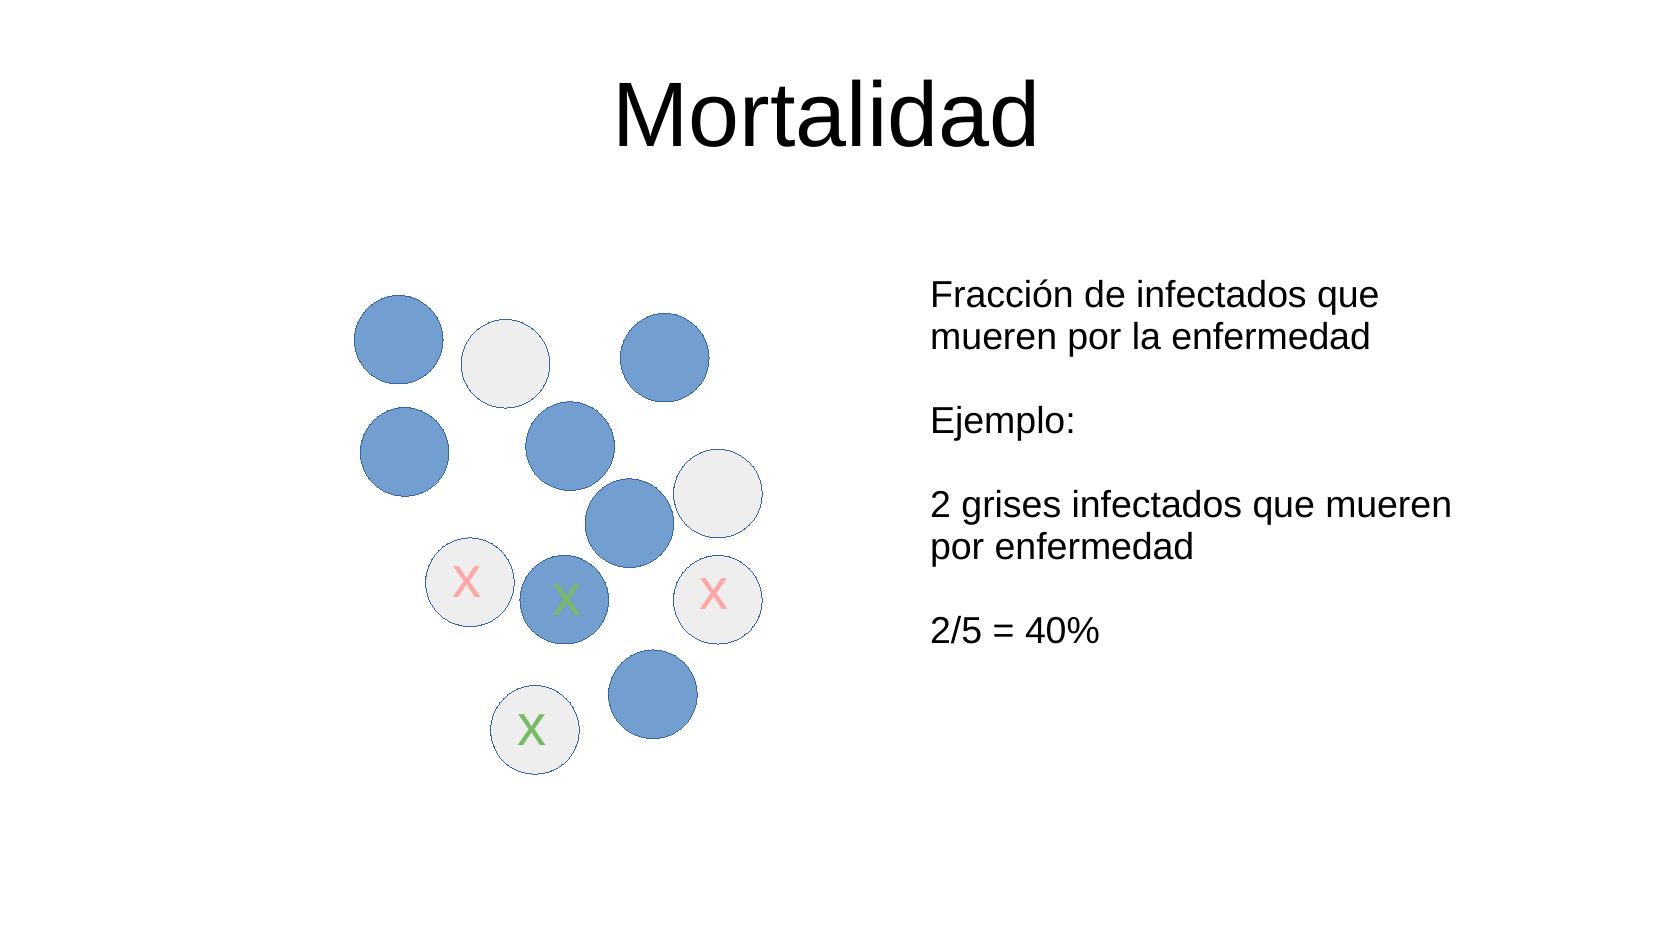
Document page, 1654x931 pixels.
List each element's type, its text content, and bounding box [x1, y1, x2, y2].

text_box [620, 313, 710, 402]
text_box [673, 449, 763, 538]
text_box x [437, 537, 526, 686]
text_box [354, 295, 444, 384]
text_box x [537, 555, 627, 703]
text_box [673, 570, 685, 630]
text_box [585, 478, 674, 568]
text_box [490, 700, 502, 760]
text_box [425, 552, 437, 612]
text_box [609, 649, 698, 739]
text_box [525, 401, 615, 491]
text_box x [502, 685, 591, 833]
title Mortalidad [82, 37, 1571, 193]
text_box Fracción de infectados que mueren por la enfermedad Ejemplo: 2 grises infectados que mueren por enfermedad 2/5 = 40% [915, 265, 1477, 659]
text_box [526, 564, 537, 635]
text_box x [685, 549, 774, 697]
text_box [360, 407, 449, 497]
text_box [461, 319, 550, 409]
